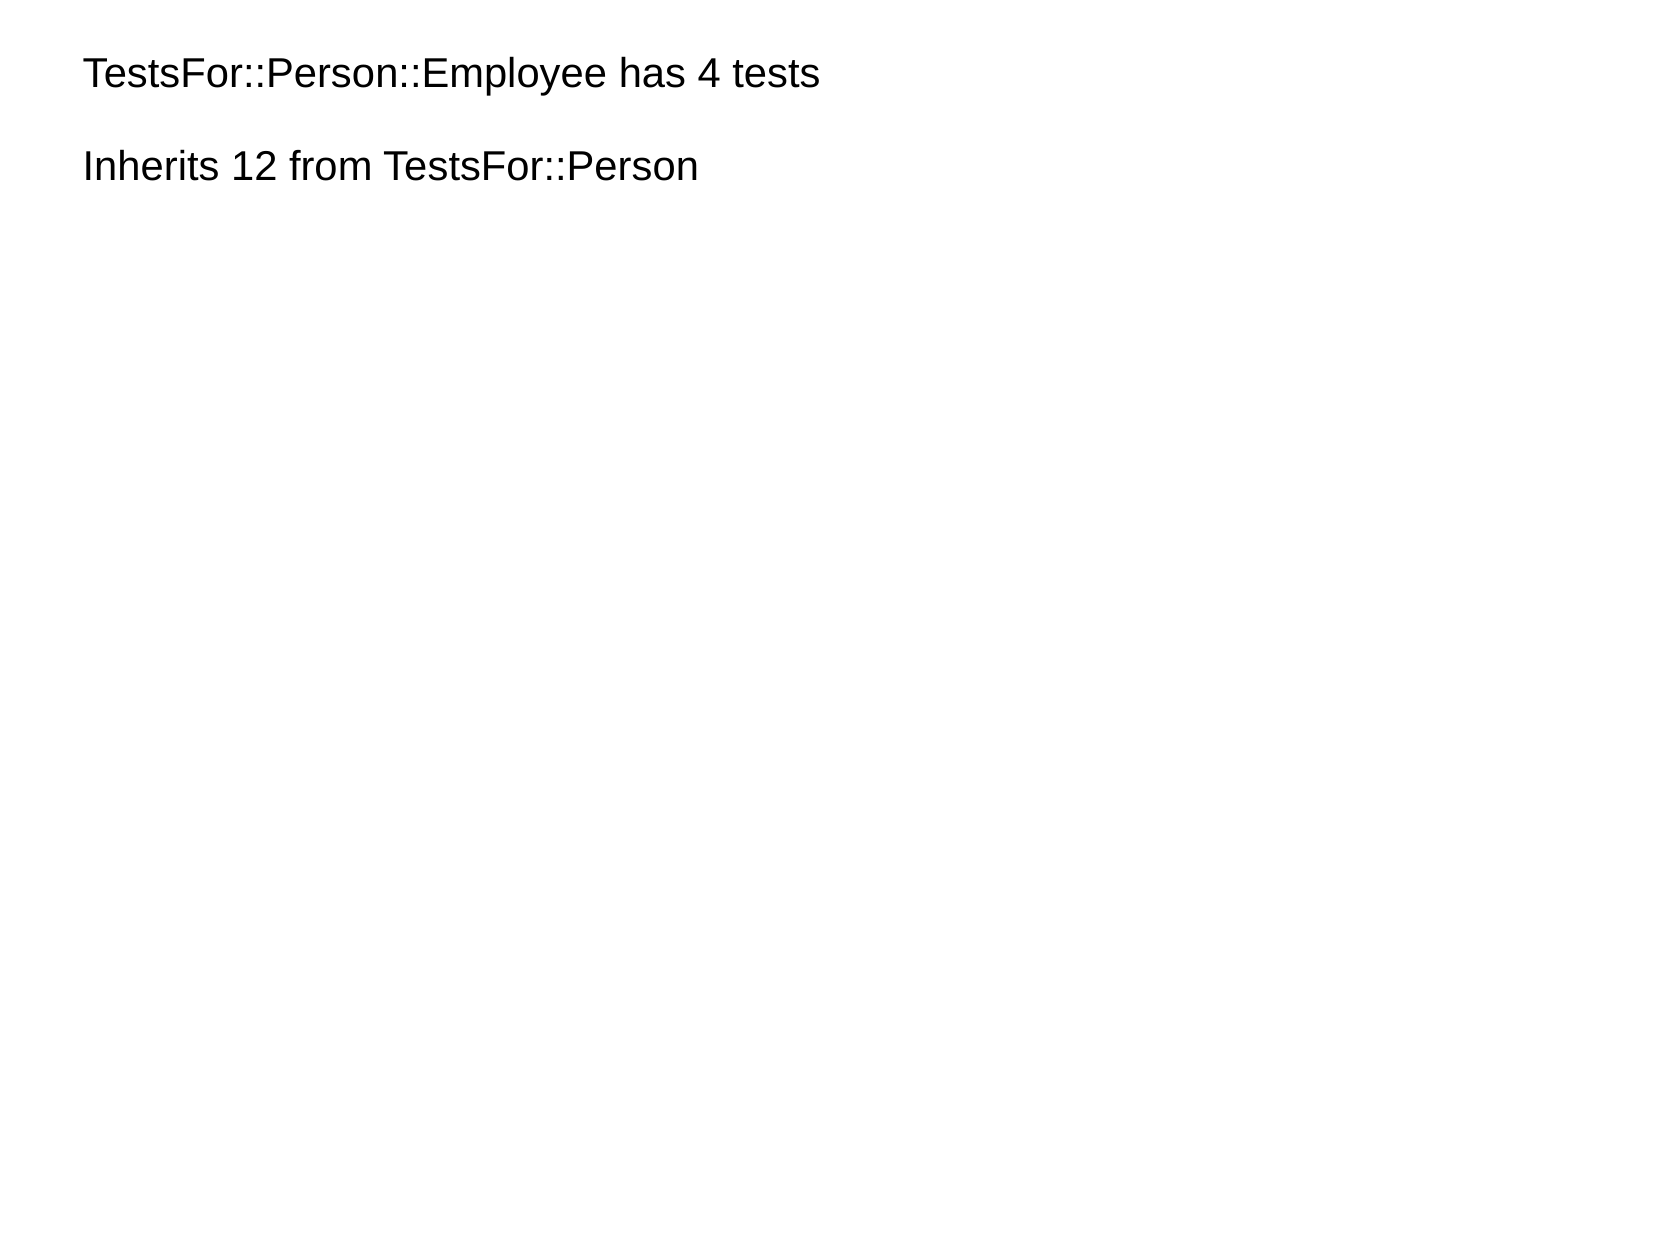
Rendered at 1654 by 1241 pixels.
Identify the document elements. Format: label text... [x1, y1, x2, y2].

subtitle TestsFor::Person::Employee has 4 tests Inherits 12 from TestsFor::Person [82, 49, 1571, 1010]
